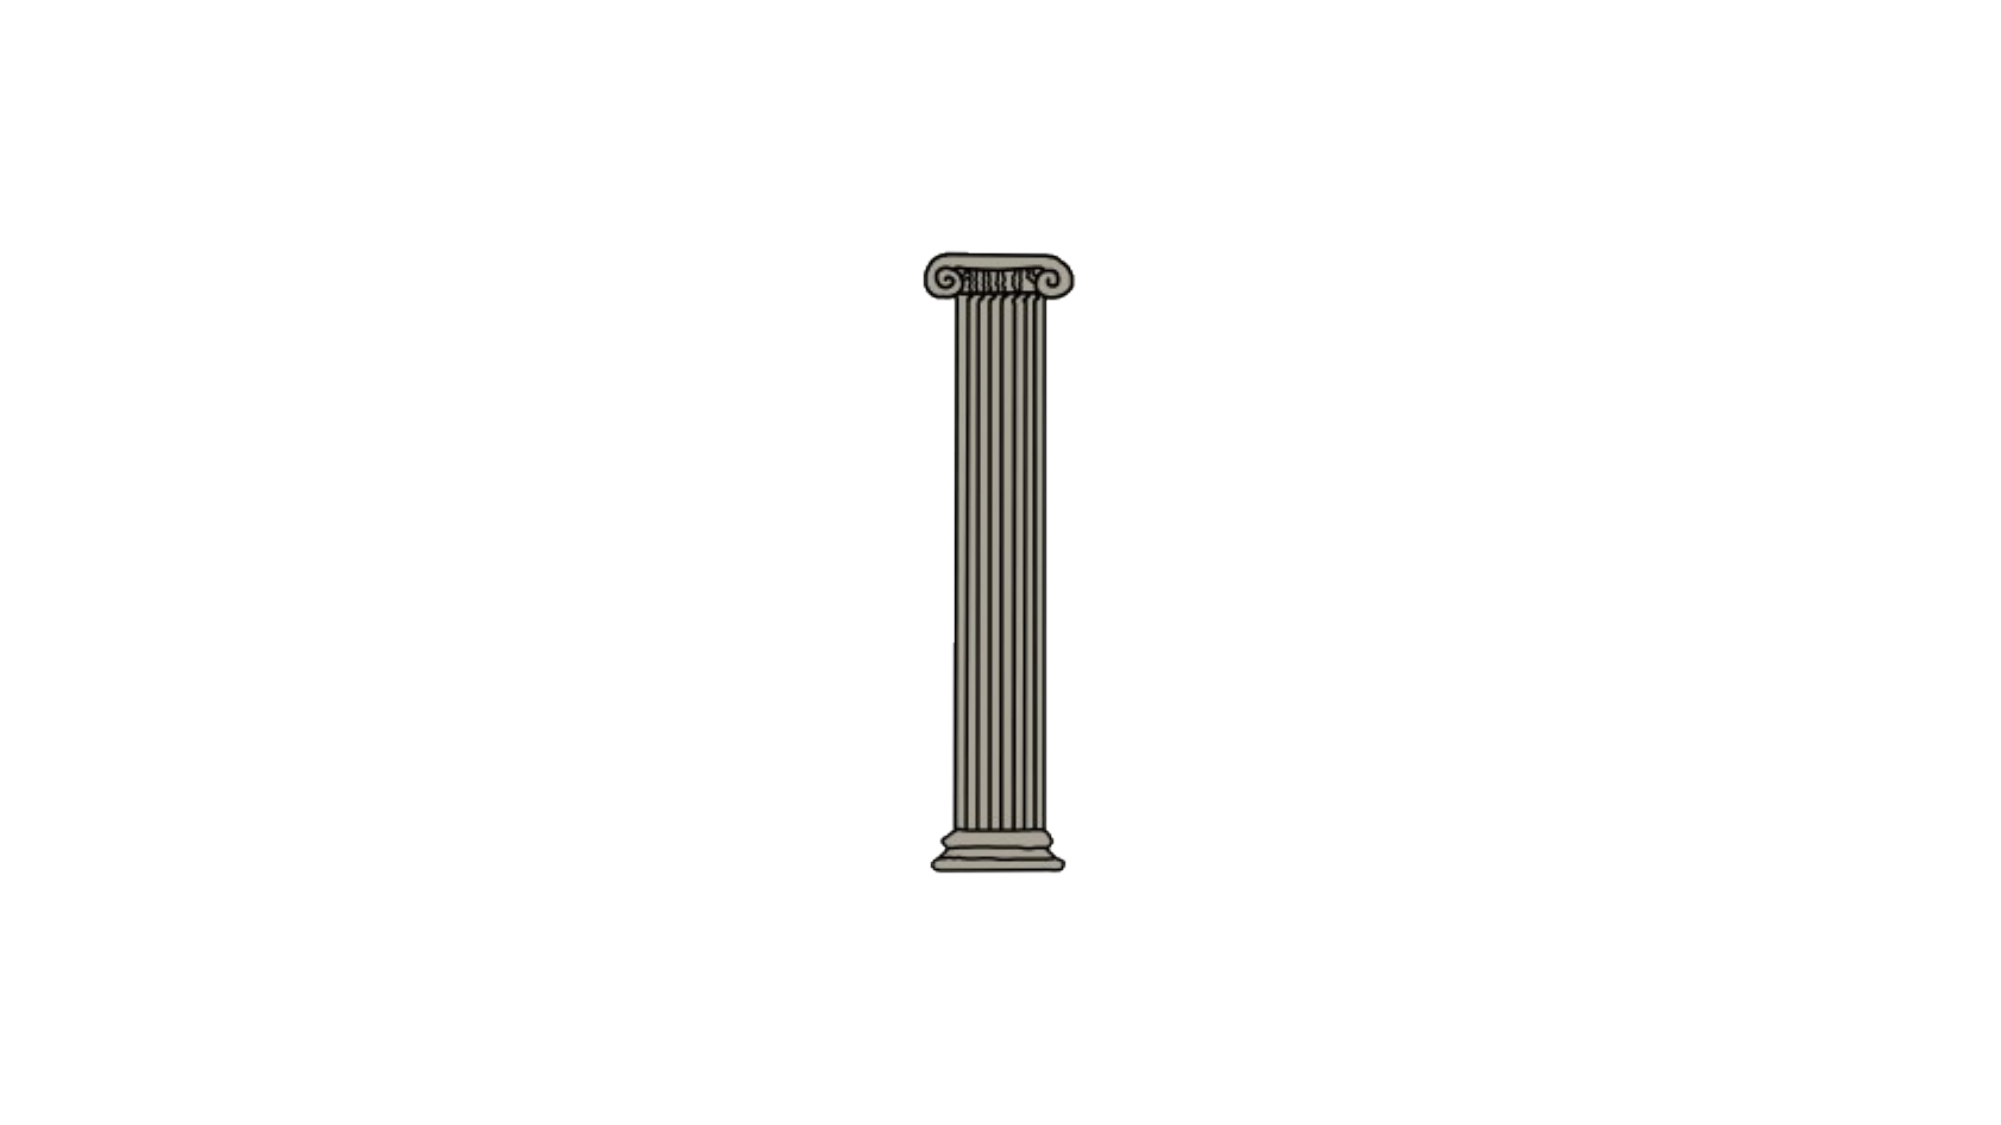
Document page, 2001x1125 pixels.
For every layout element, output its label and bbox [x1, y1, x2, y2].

picture [643, 206, 1357, 919]
